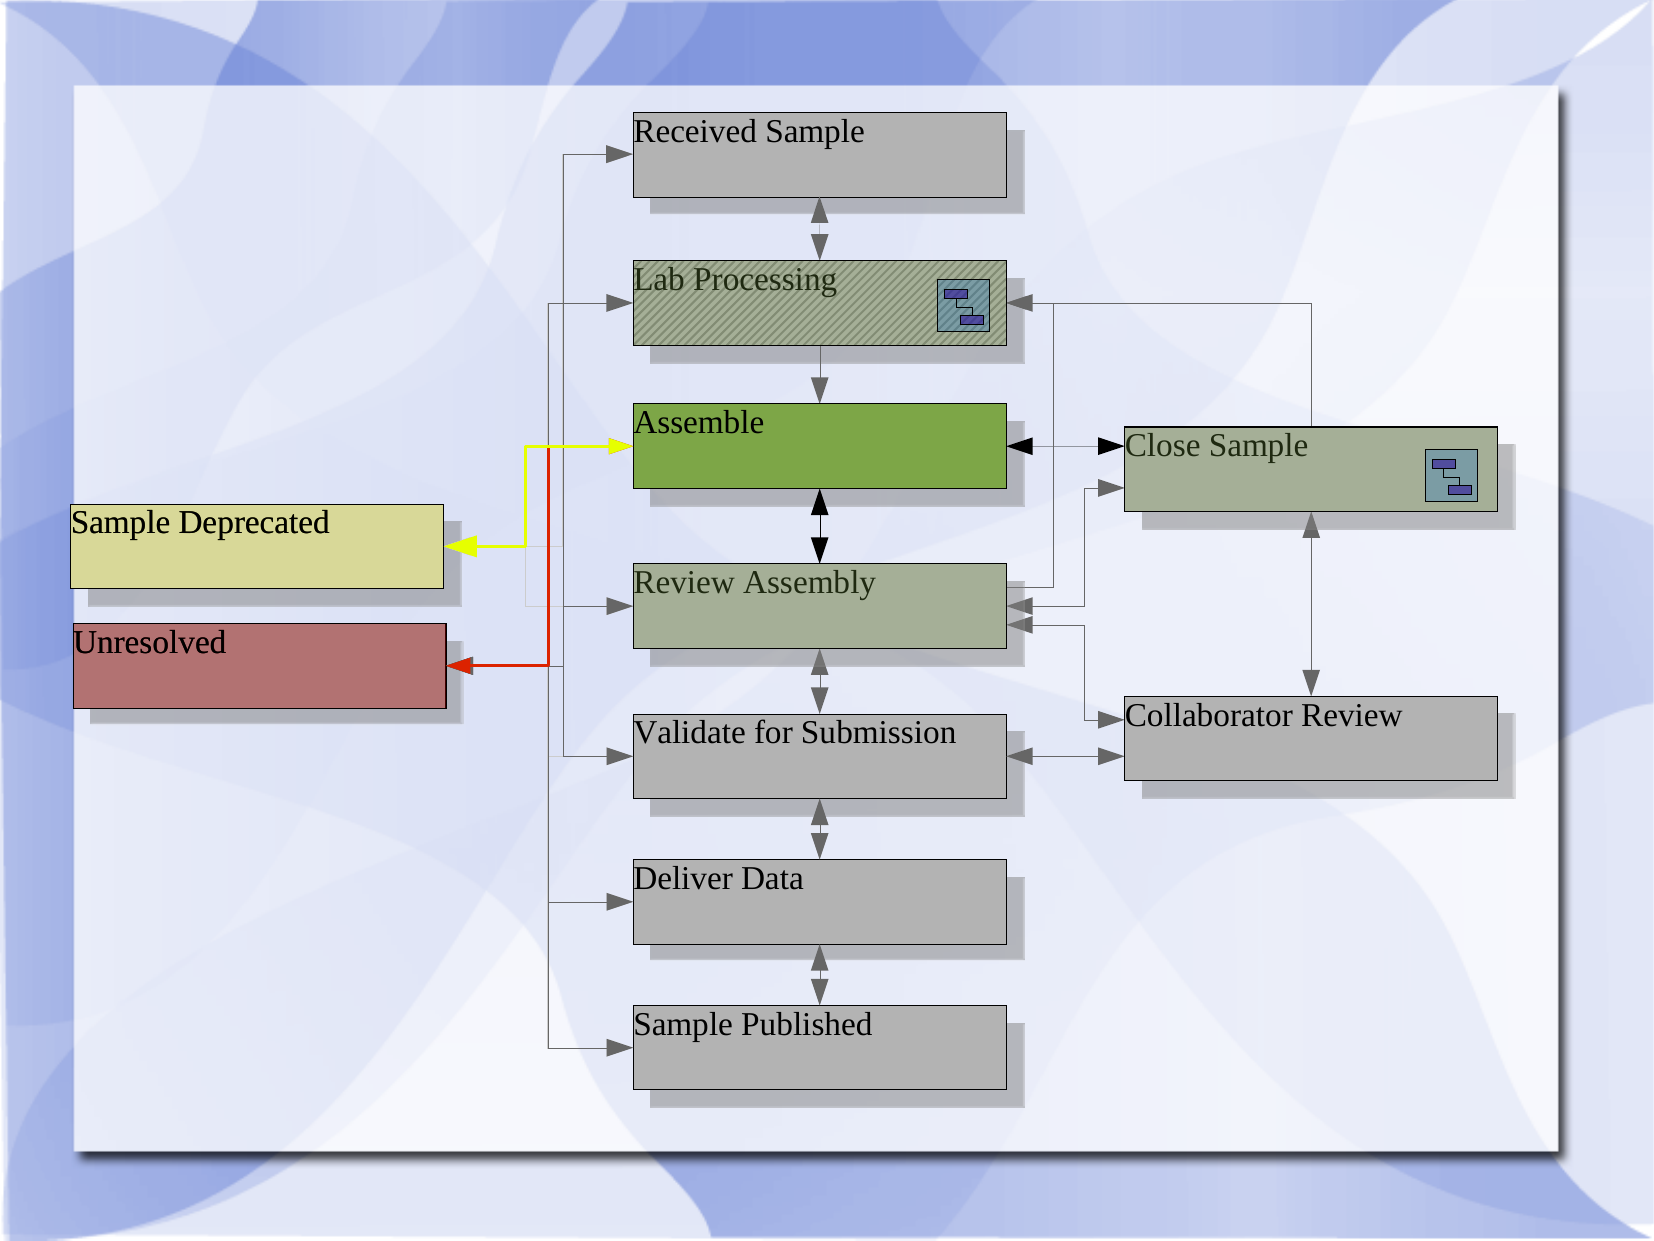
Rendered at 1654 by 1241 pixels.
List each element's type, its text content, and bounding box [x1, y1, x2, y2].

text_box [633, 563, 1007, 649]
text_box [1124, 427, 1498, 512]
text_box Sample Published [633, 1005, 1007, 1090]
text_box Unresolved [73, 623, 447, 709]
text_box [633, 260, 1007, 346]
text_box Assemble [633, 403, 1007, 489]
text_box Received Sample [633, 112, 1007, 198]
text_box Deliver Data [633, 859, 1007, 945]
text_box Sample Deprecated [70, 504, 444, 589]
picture [0, 0, 1654, 1241]
text_box Validate for Submission [633, 714, 1007, 799]
text_box Collaborator Review [1124, 696, 1498, 781]
